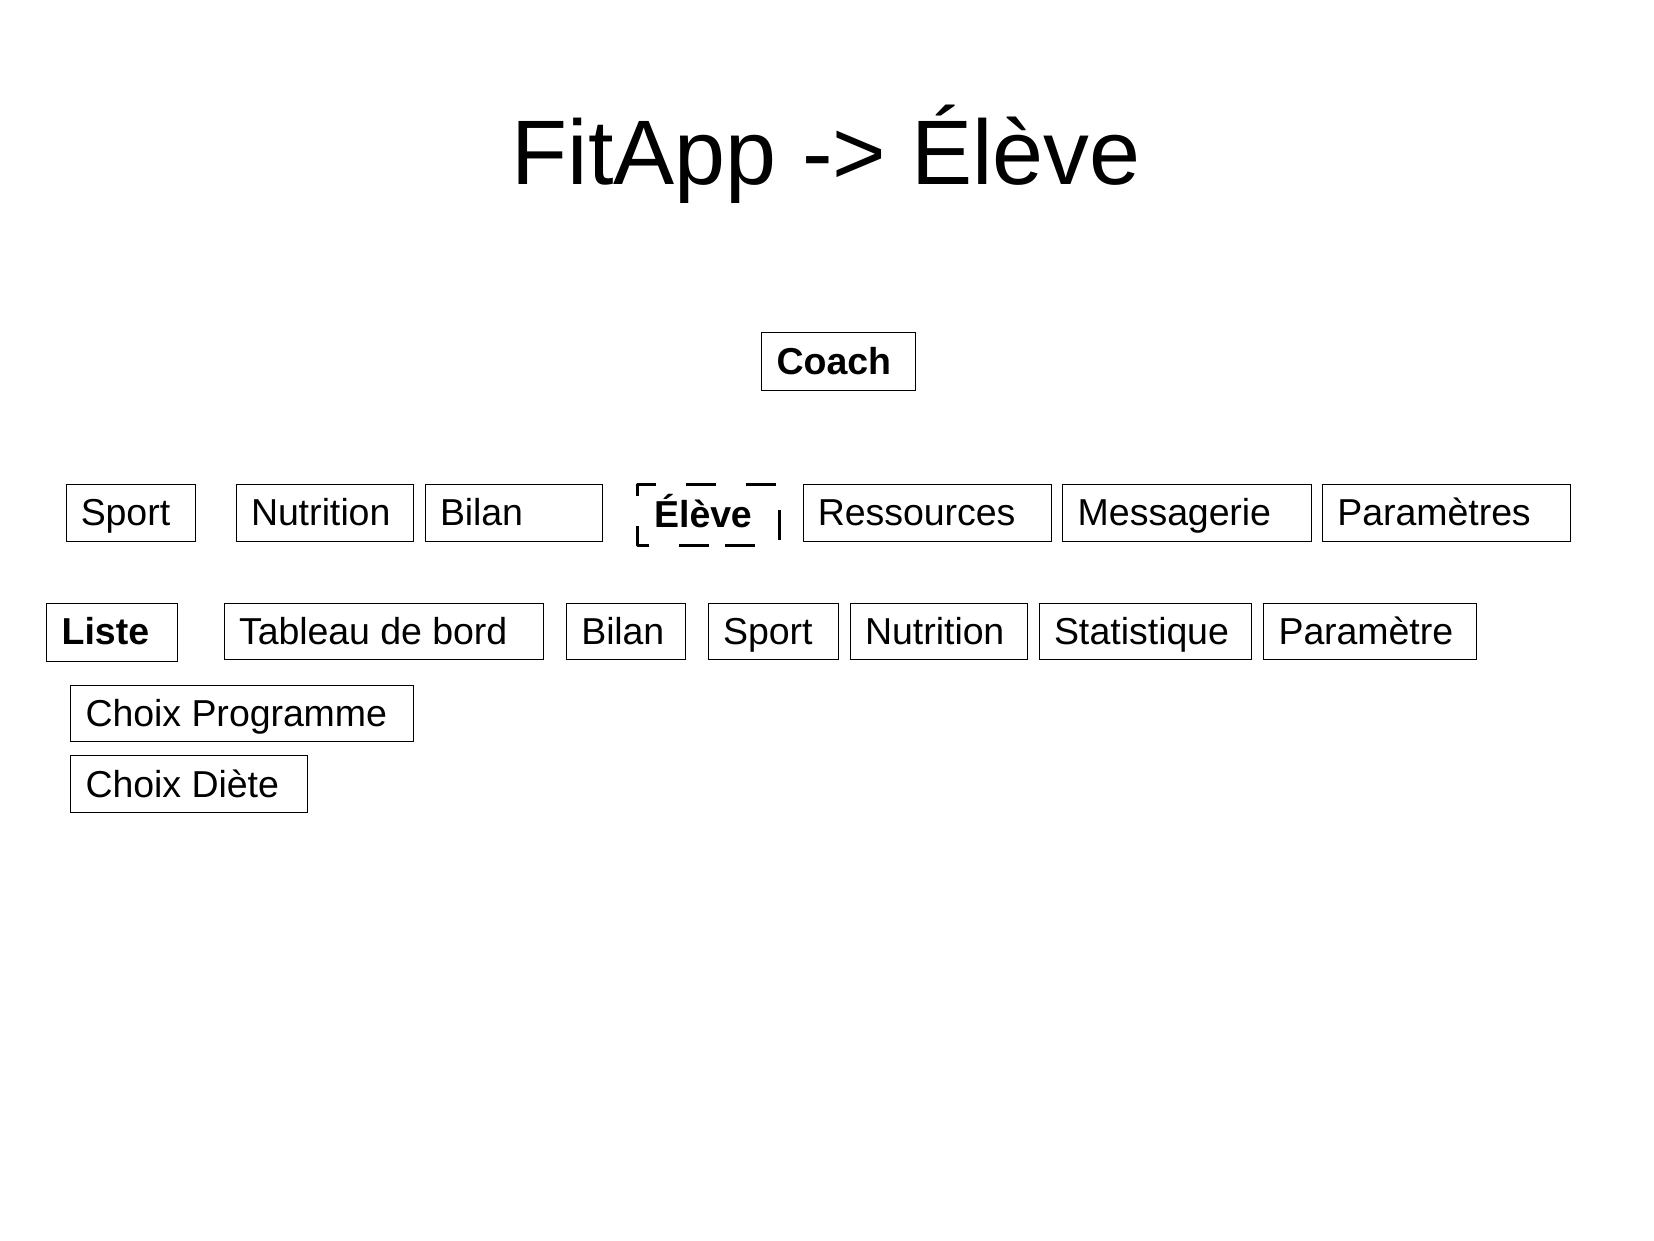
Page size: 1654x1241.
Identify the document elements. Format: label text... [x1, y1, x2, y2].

title FitApp -> Élève [82, 49, 1571, 257]
text_box Paramètres [1322, 484, 1571, 542]
text_box Nutrition [236, 484, 414, 542]
text_box Élève [637, 484, 780, 546]
text_box Paramètre [1263, 603, 1477, 660]
text_box Sport [66, 484, 196, 542]
text_box Coach [761, 332, 916, 391]
text_box Tableau de bord [224, 603, 544, 660]
text_box Nutrition [850, 603, 1028, 660]
text_box Bilan [566, 603, 686, 660]
text_box Statistique [1039, 603, 1252, 660]
text_box Liste [46, 603, 178, 662]
text_box Ressources [803, 484, 1052, 542]
text_box Bilan [425, 484, 603, 542]
text_box Sport [708, 603, 839, 660]
text_box Messagerie [1062, 484, 1312, 542]
text_box Choix Programme [70, 685, 414, 742]
text_box Choix Diète [70, 755, 308, 813]
